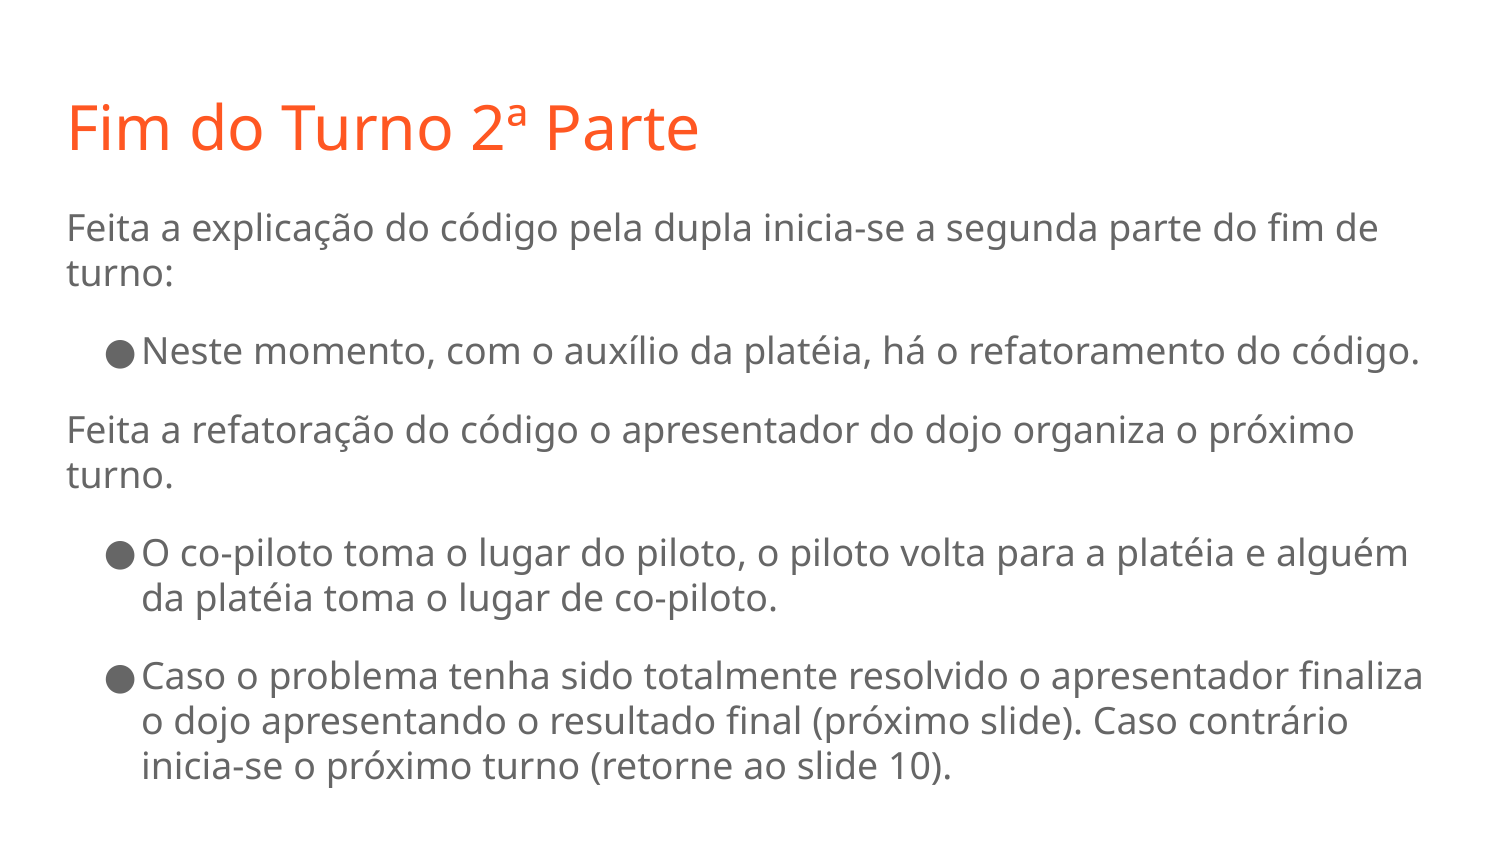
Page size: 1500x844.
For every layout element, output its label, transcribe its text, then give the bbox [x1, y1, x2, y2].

title Fim do Turno 2ª Parte [51, 72, 1449, 167]
list Feita a explicação do código pela dupla inicia-se a segunda parte do fim de turno: Neste momento, com o auxílio da platéia, há o refatoramento do código. Feita a refatoração do código o apresentador do dojo organiza o próximo turno. O co-piloto toma o lugar do piloto, o piloto volta para a platéia e alguém da platéia toma o lugar de co-piloto. Caso o problema tenha sido totalmente resolvido o apresentador finaliza o dojo apresentando o resultado final (próximo slide). Caso contrário inicia-se o próximo turno (retorne ao slide 10). [51, 189, 1449, 750]
